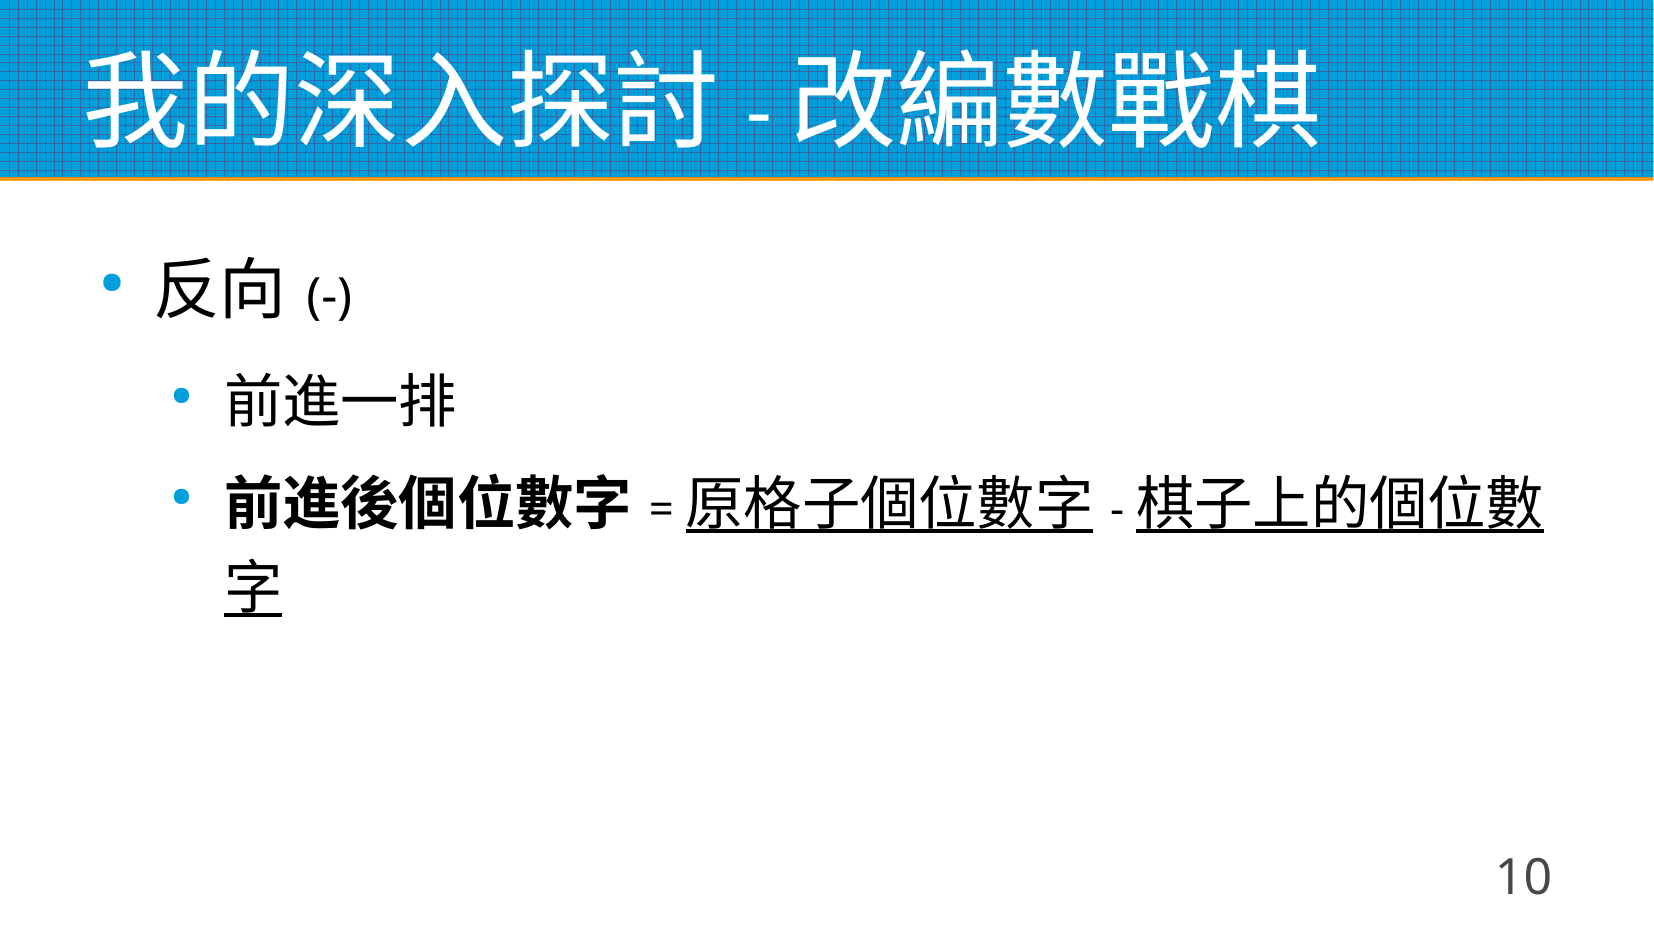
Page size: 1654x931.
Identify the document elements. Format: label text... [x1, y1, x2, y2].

list 反向(-) 前進一排 前進後個位數字=原格子個位數字-棋子上的個位數字 [82, 236, 1563, 811]
title 我的深入探討-改編數戰棋 [82, 14, 1571, 171]
